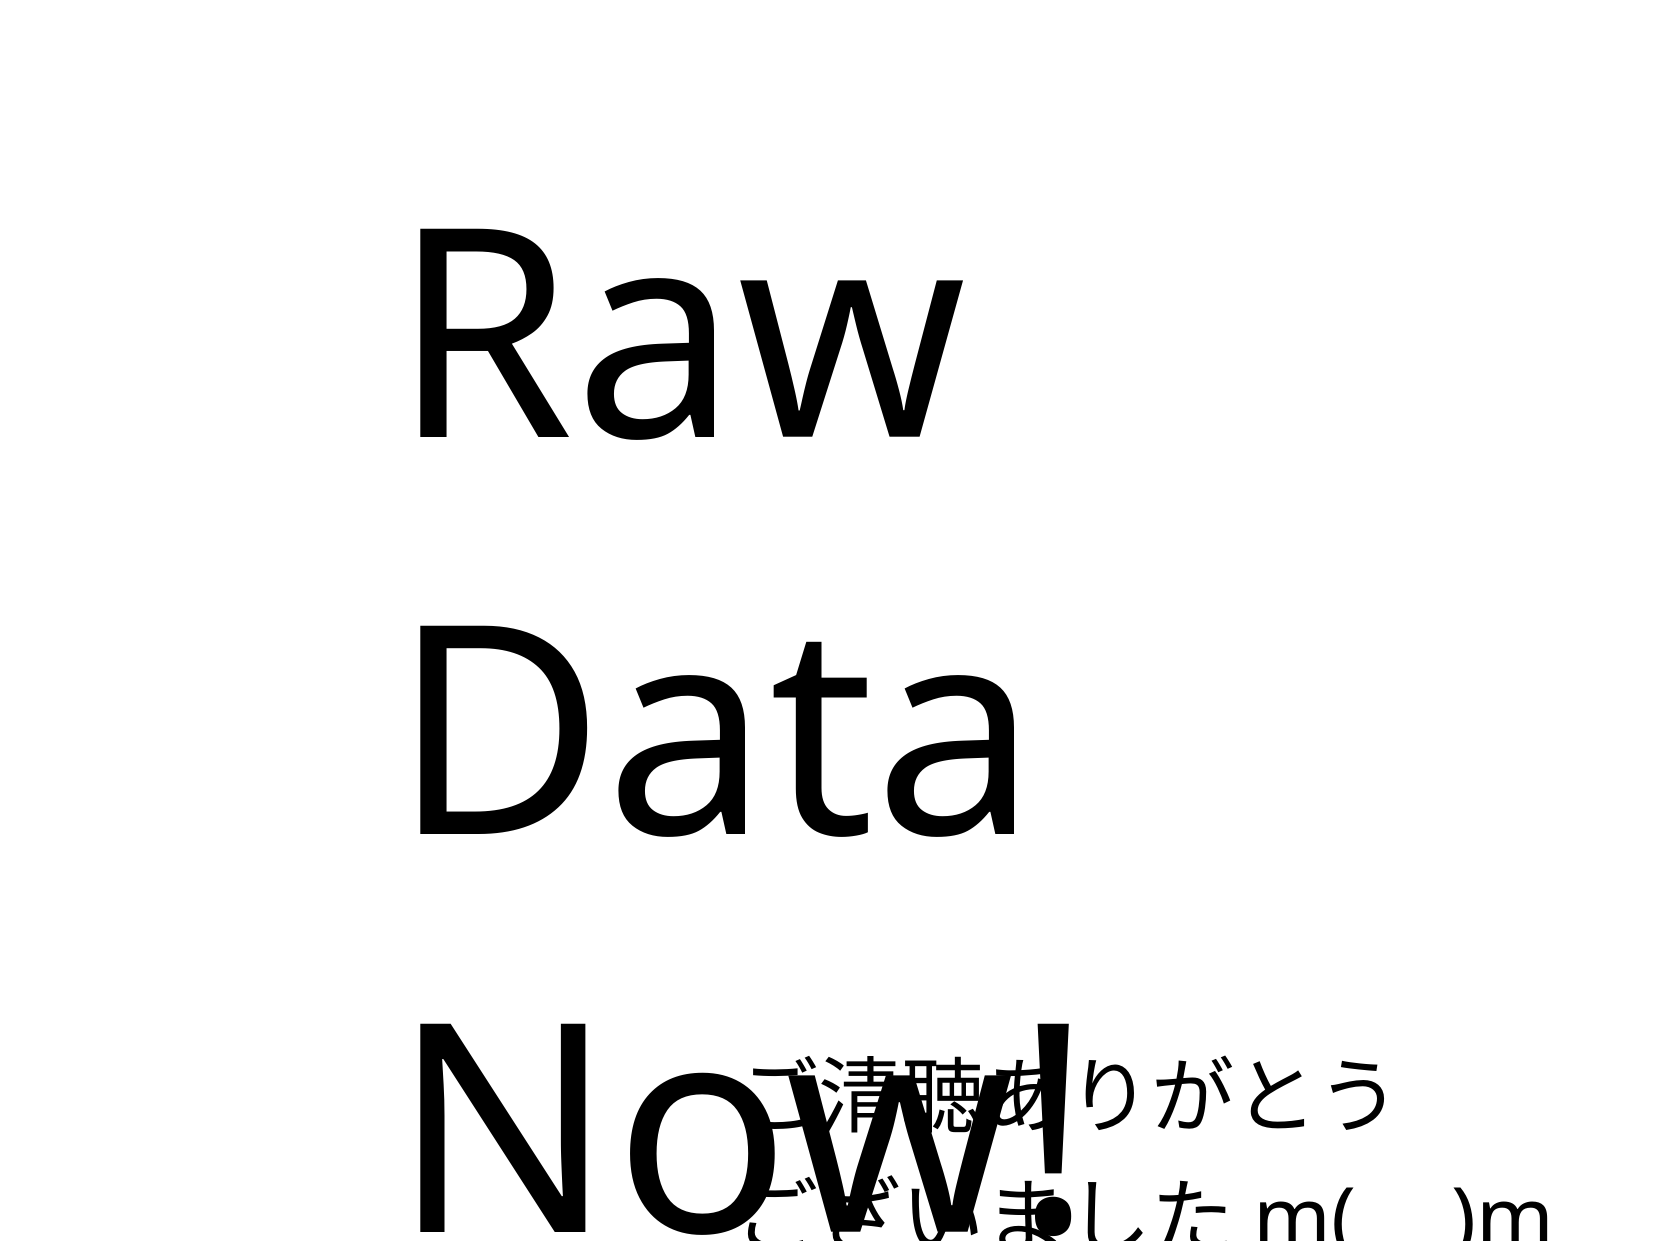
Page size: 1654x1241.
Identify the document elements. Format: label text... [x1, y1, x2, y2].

text_box ご清聴ありがとう ございました m(_ _)m [720, 1022, 1630, 1205]
text_box Raw Data Now! [377, 118, 1193, 1010]
